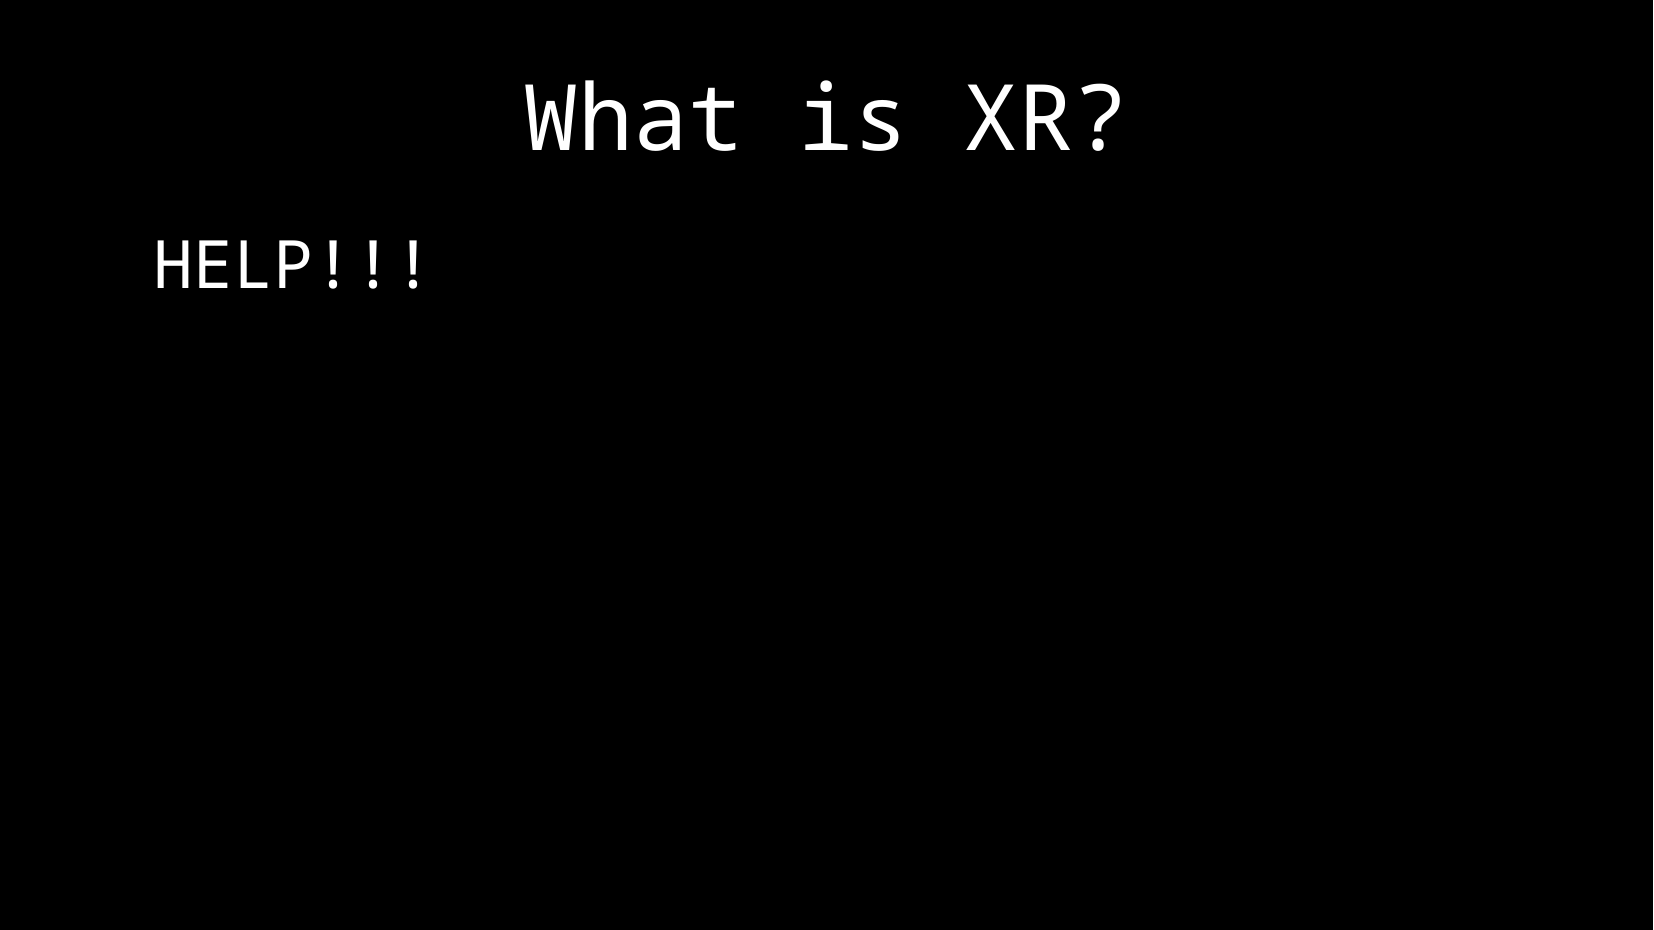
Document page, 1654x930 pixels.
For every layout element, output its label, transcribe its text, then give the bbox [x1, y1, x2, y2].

list HELP!!! [82, 217, 1571, 676]
title What is XR? [82, 37, 1571, 193]
